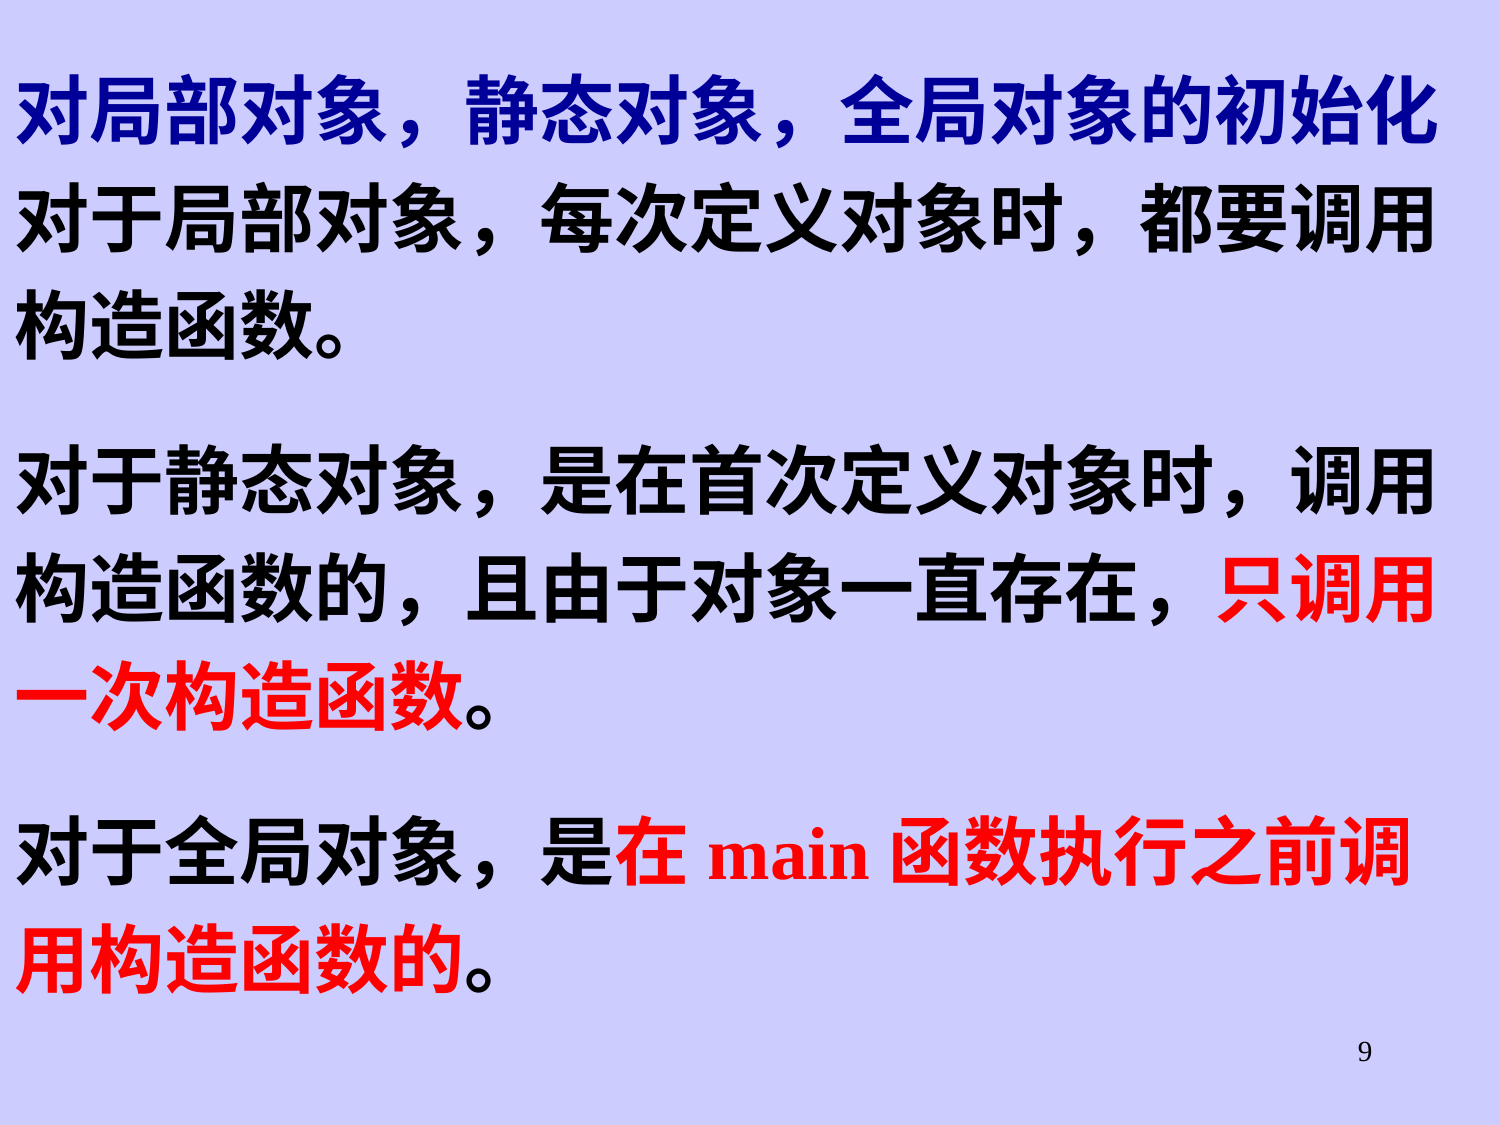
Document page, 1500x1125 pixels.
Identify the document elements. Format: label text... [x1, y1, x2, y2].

text_box <编号> [1074, 1025, 1388, 1101]
text_box 对局部对象，静态对象，全局对象的初始化对于局部对象，每次定义对象时，都要调用构造函数。 对于静态对象，是在首次定义对象时，调用构造函数的，且由于对象一直存在，只调用一次构造函数。 对于全局对象，是在main函数执行之前调用构造函数的。 [0, 37, 1500, 1011]
